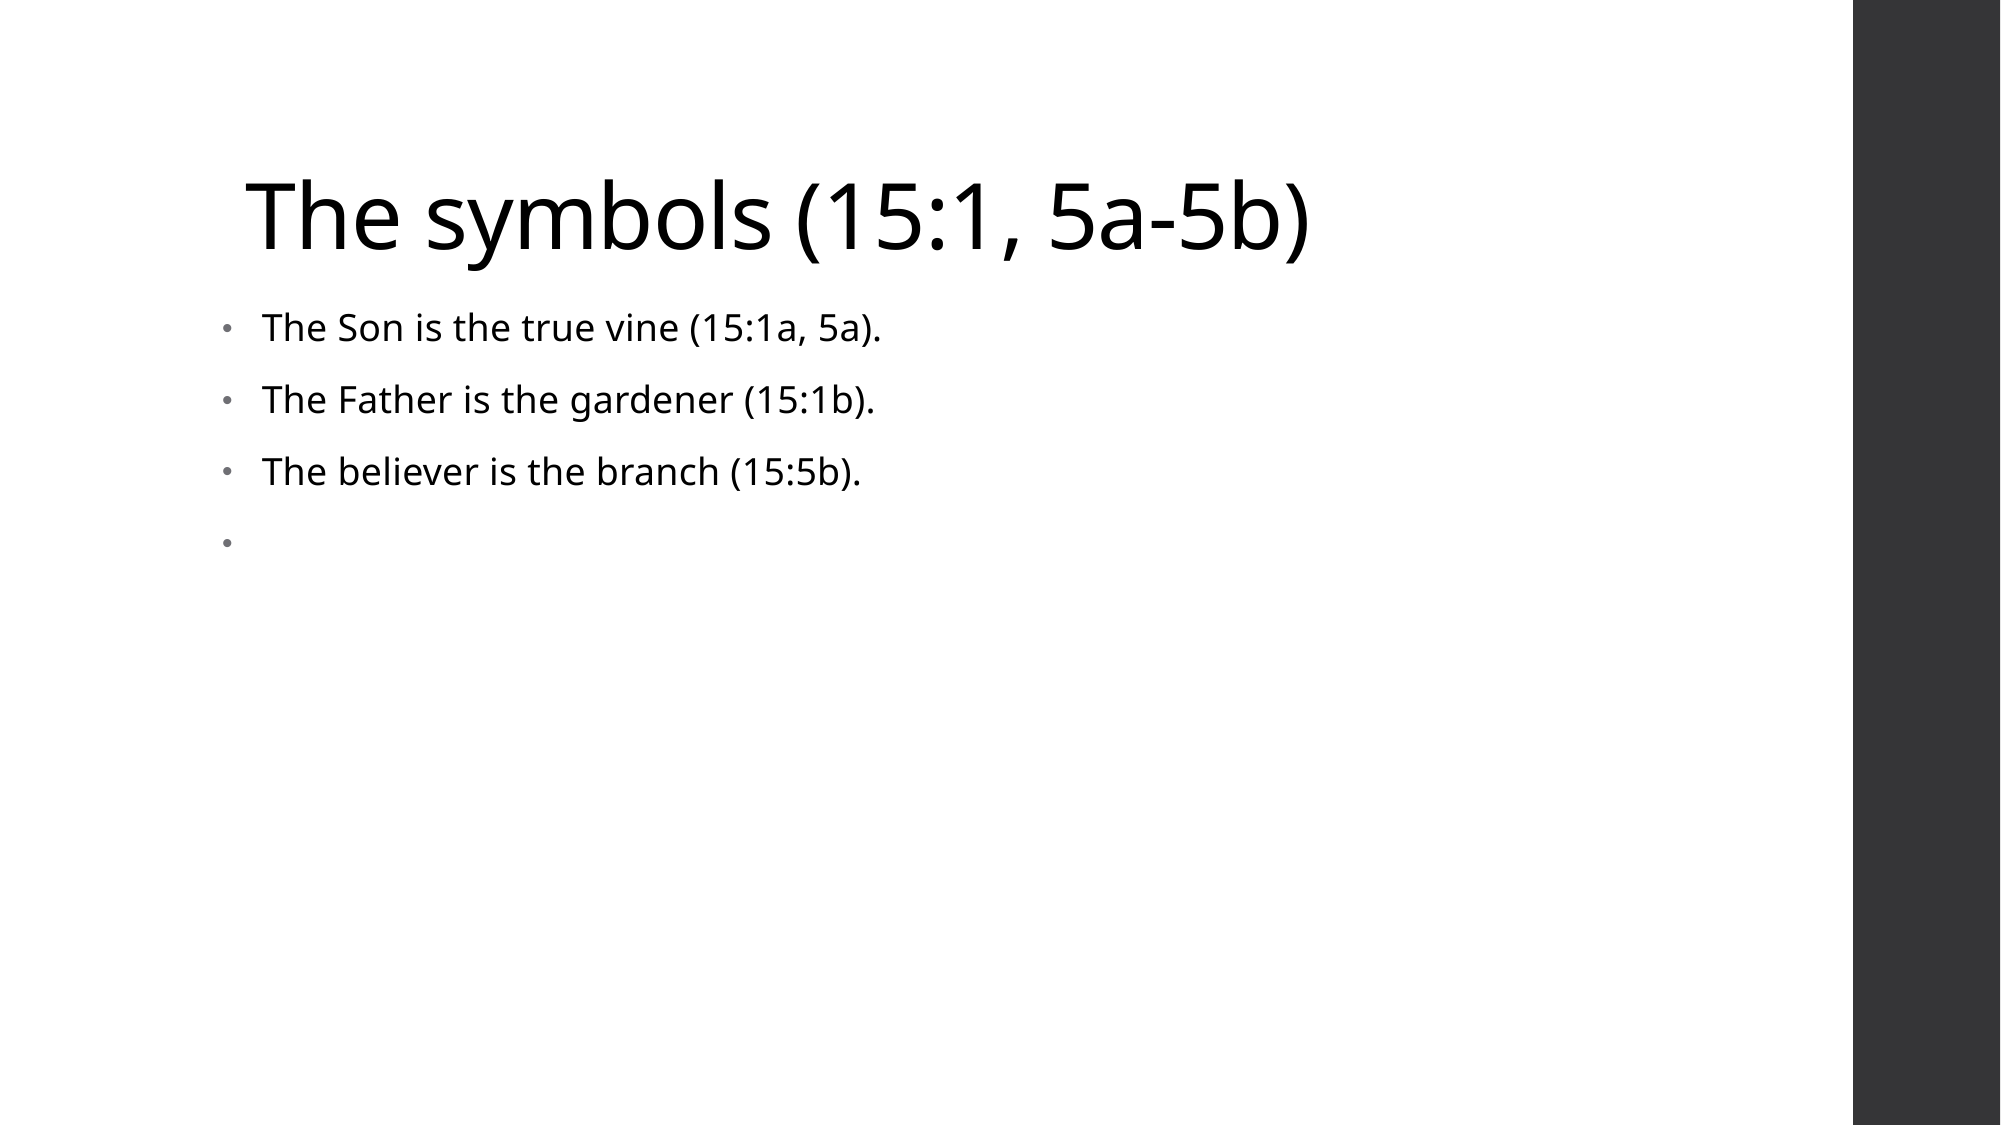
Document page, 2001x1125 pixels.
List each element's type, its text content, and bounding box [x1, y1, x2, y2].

title The symbols (15:1, 5a-5b) [206, 60, 1797, 278]
list The Son is the true vine (15:1a, 5a). The Father is the gardener (15:1b). The believer is the branch (15:5b). [206, 299, 1617, 1014]
